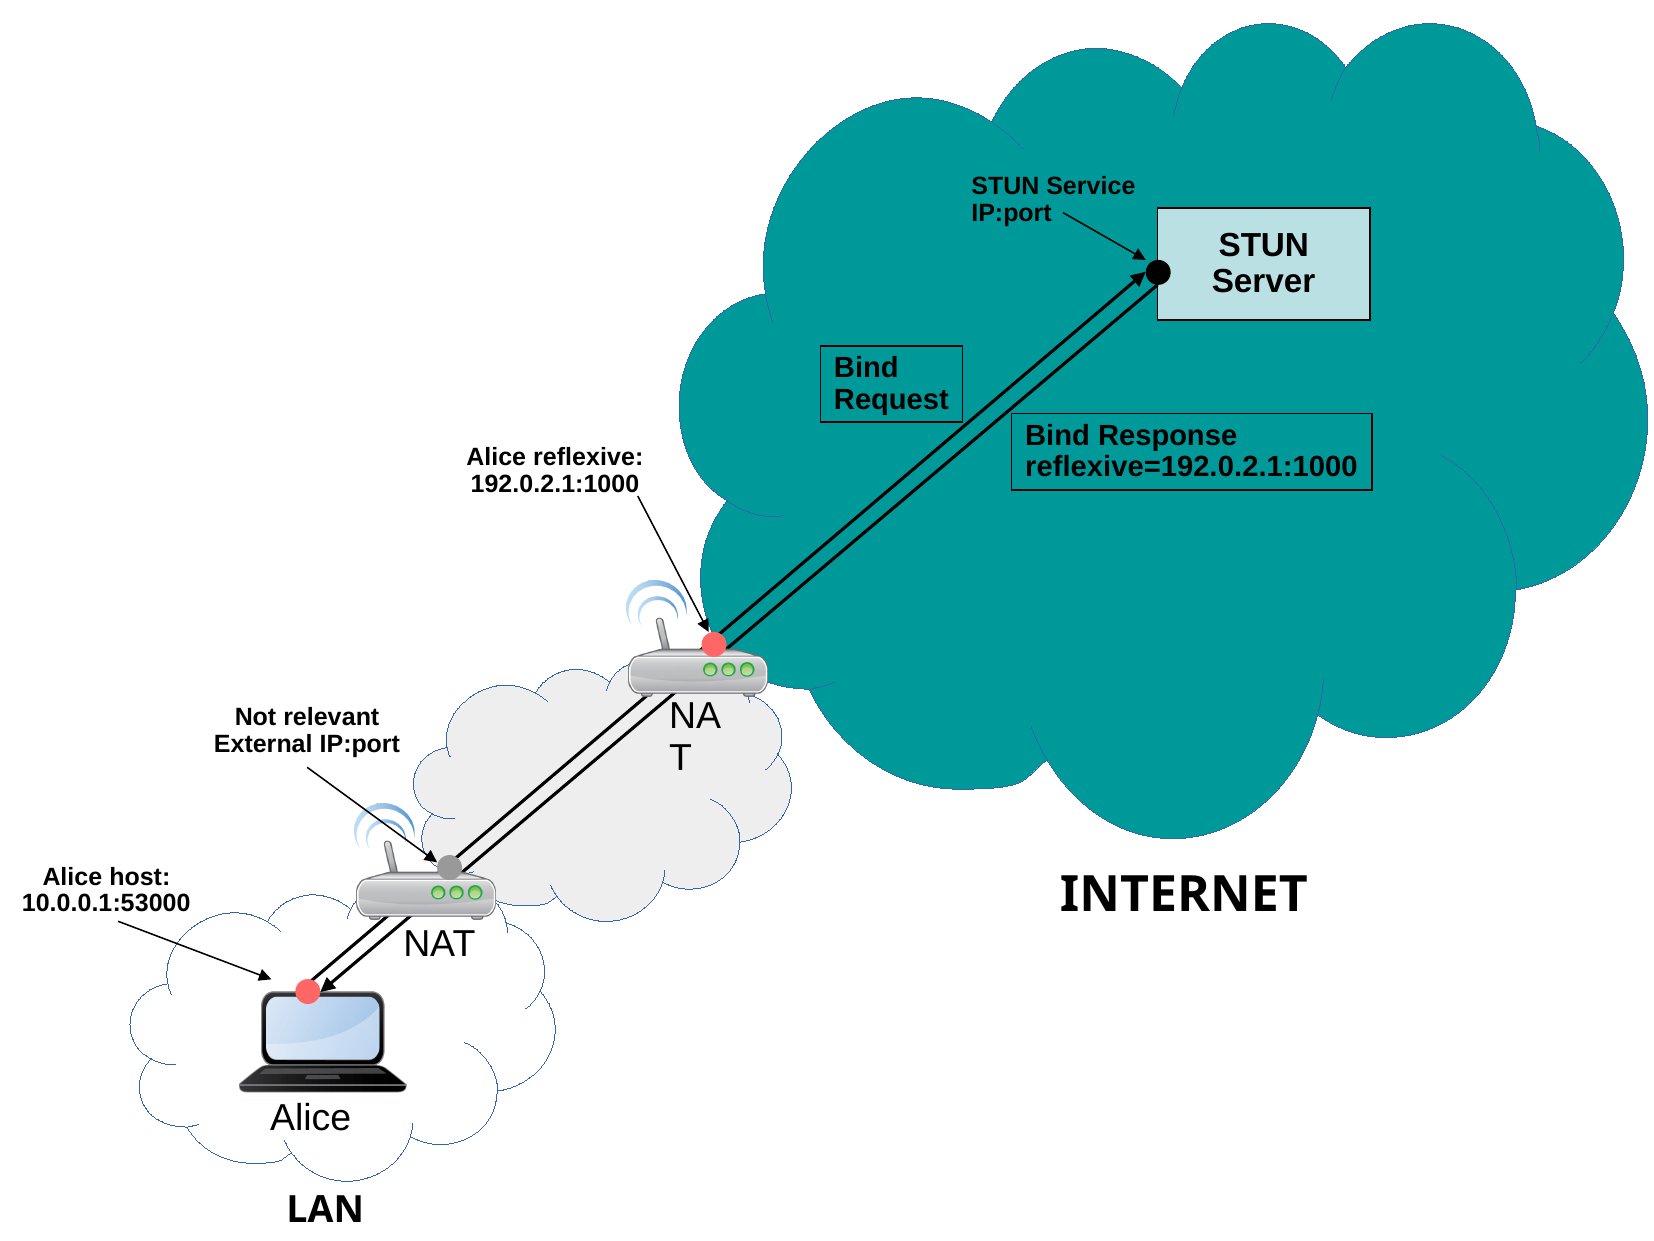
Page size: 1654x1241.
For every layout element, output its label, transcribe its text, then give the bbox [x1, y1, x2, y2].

text_box [496, 697, 654, 840]
text_box LAN [271, 1175, 384, 1236]
text_box [437, 855, 463, 881]
text_box [679, 23, 1648, 839]
text_box Alice reflexive: 192.0.2.1:1000 [448, 436, 662, 505]
text_box [129, 697, 792, 1175]
text_box Bind Response reflexive=192.0.2.1:1000 [1011, 413, 1372, 490]
text_box STUN Server [1157, 207, 1371, 321]
text_box NAT [654, 687, 756, 745]
picture [626, 580, 768, 697]
text_box INTERNET [1045, 850, 1341, 931]
picture [231, 984, 414, 1111]
text_box [413, 665, 641, 820]
text_box NAT [388, 915, 491, 973]
text_box Not relevant External IP:port [189, 696, 426, 765]
text_box Alice [255, 1088, 367, 1146]
text_box Alice host: 10.0.0.1:53000 [0, 856, 225, 925]
picture [354, 803, 496, 920]
text_box STUN Service IP:port [958, 165, 1229, 234]
text_box Bind Request [820, 345, 963, 423]
text_box [701, 631, 727, 657]
